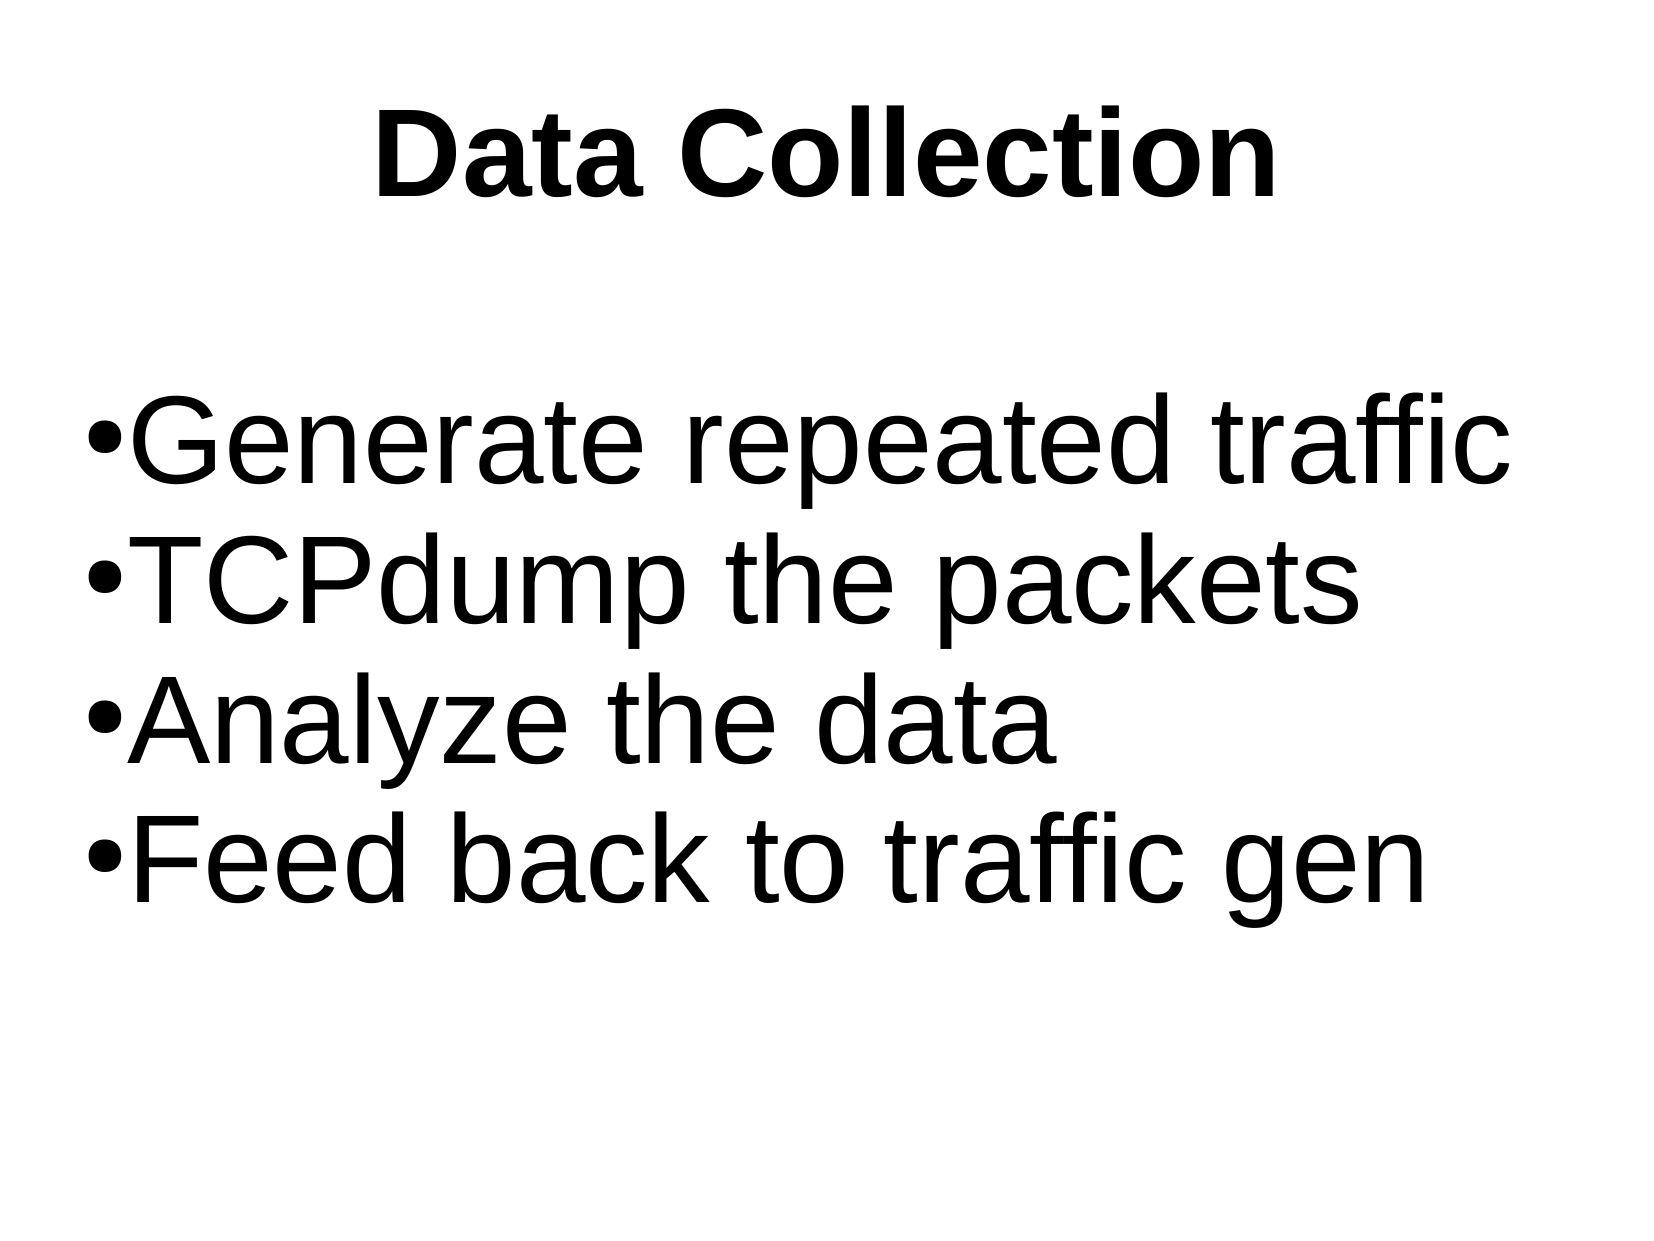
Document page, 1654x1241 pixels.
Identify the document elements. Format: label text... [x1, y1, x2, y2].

title Data Collection [82, 49, 1571, 257]
subtitle Generate repeated traffic TCPdump the packets Analyze the data Feed back to traffic gen [82, 290, 1571, 1010]
